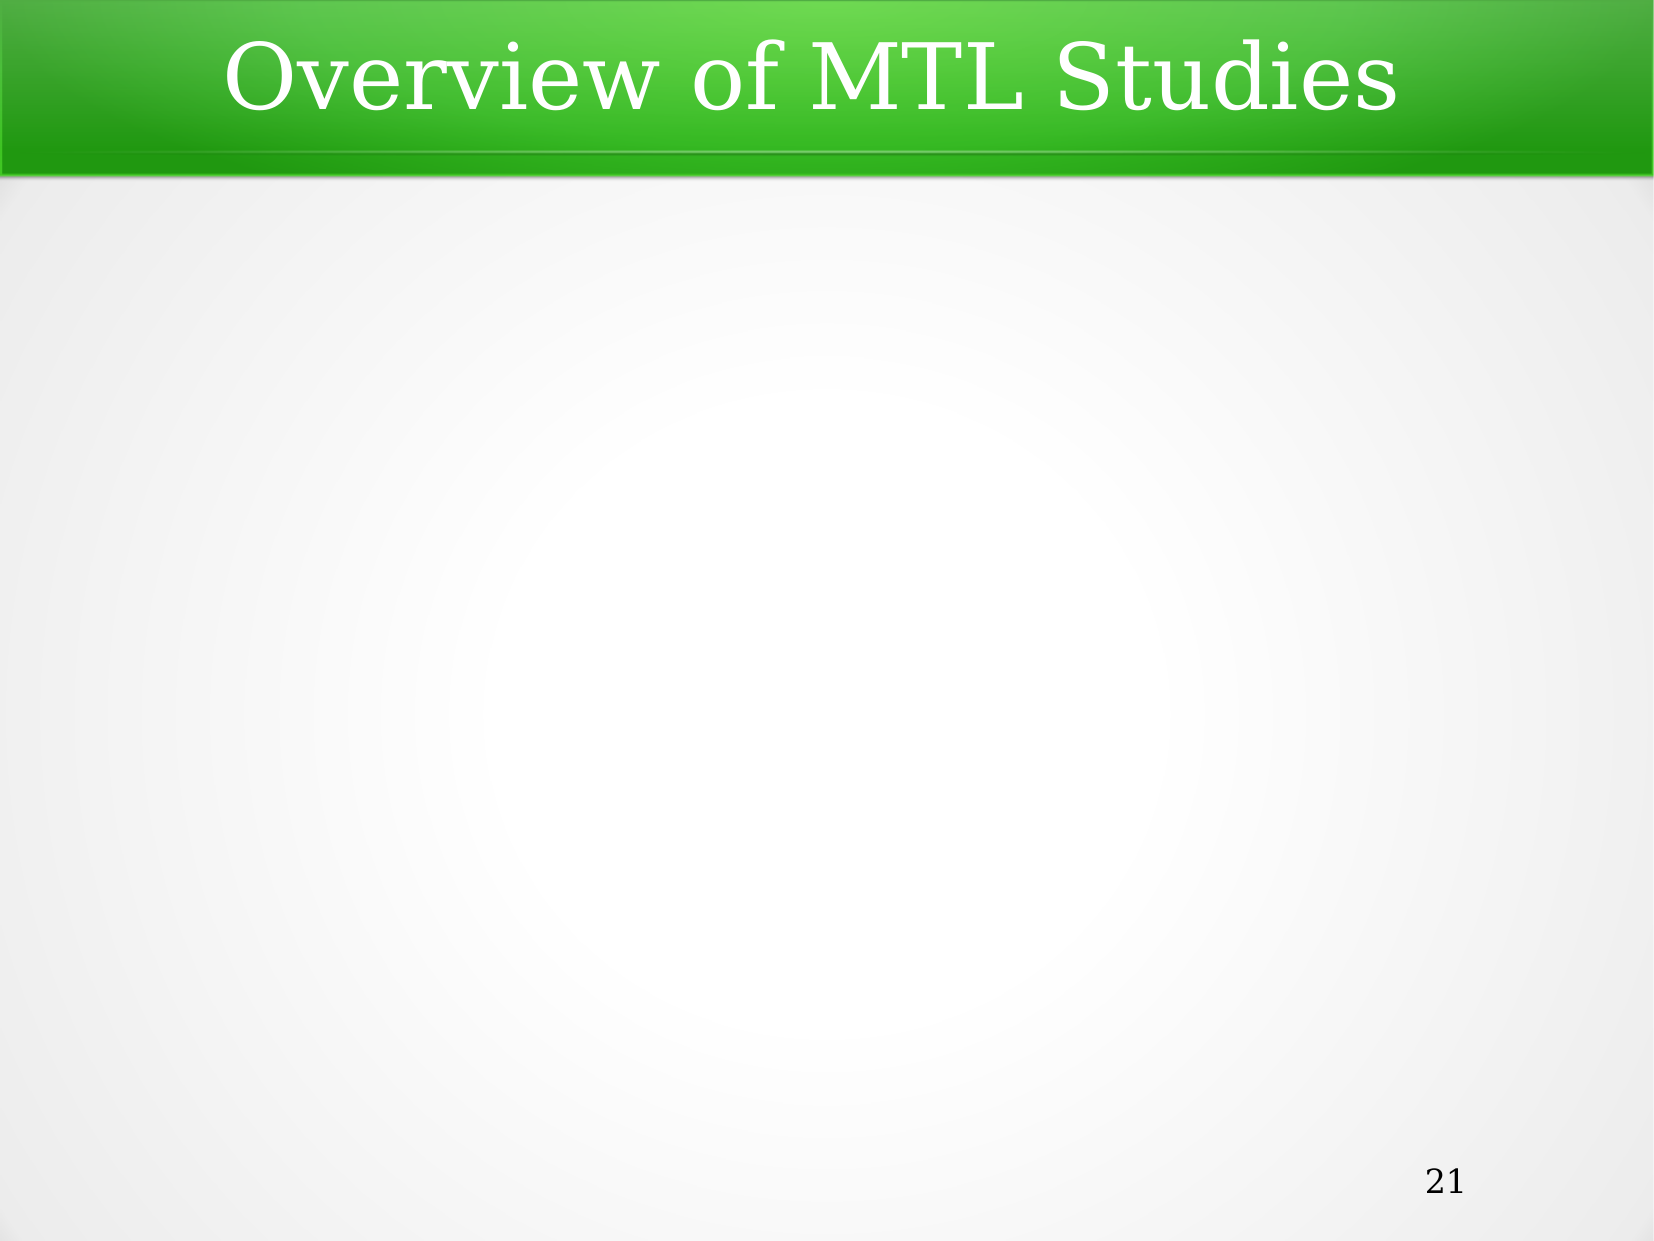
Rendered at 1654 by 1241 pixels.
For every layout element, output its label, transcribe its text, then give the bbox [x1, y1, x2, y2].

picture [0, 0, 1654, 1241]
title Overview of MTL Studies [82, 11, 1571, 154]
